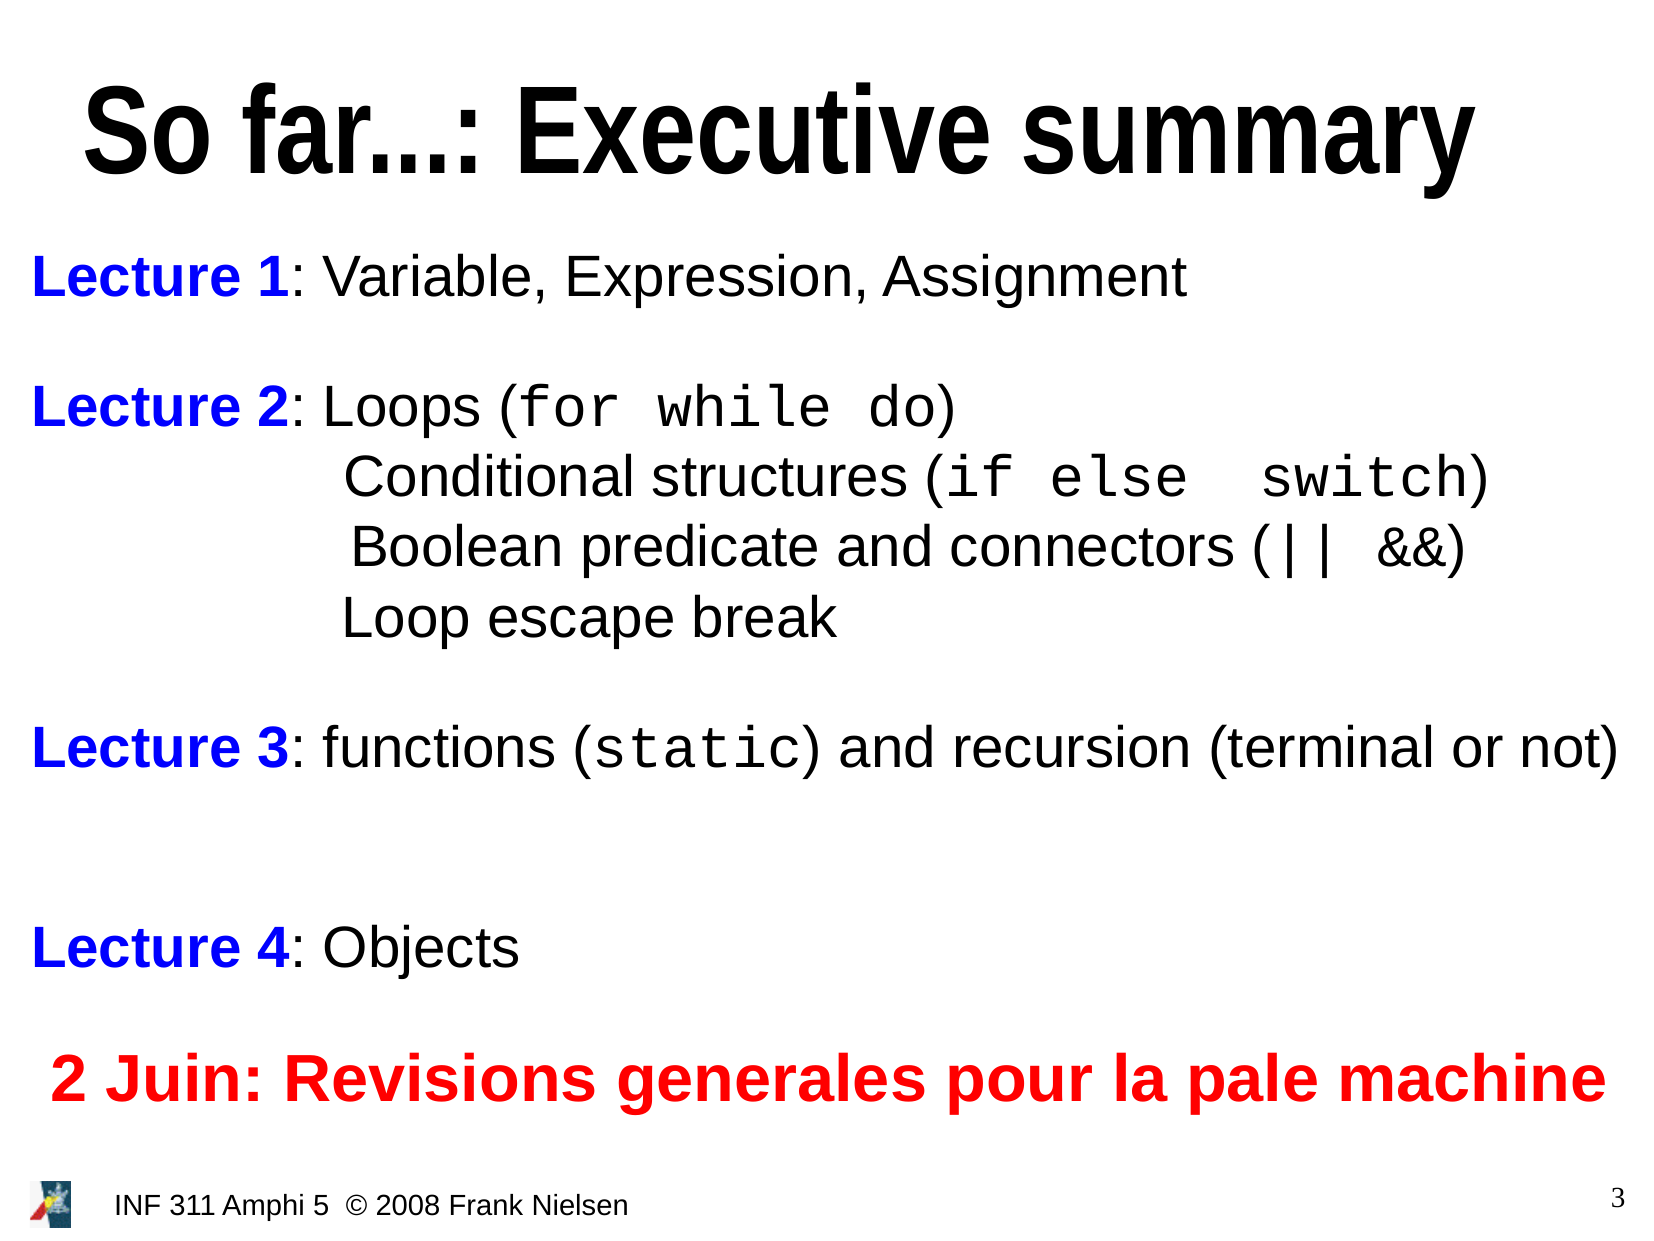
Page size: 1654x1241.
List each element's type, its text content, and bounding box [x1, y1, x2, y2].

text_box So far...: Executive summary [67, 49, 1493, 207]
text_box Lecture 1: Variable, Expression, Assignment Lecture 2: Loops (for while do) Conditional structures (if else switch) Boolean predicate and connectors (|| &&) Loop escape break Lecture 3: functions (static) and recursion (terminal or not) Lecture 4: Objects [0, 236, 1654, 1050]
text_box 2 Juin: Revisions generales pour la pale machine [35, 1033, 1625, 1124]
picture [29, 1181, 71, 1228]
